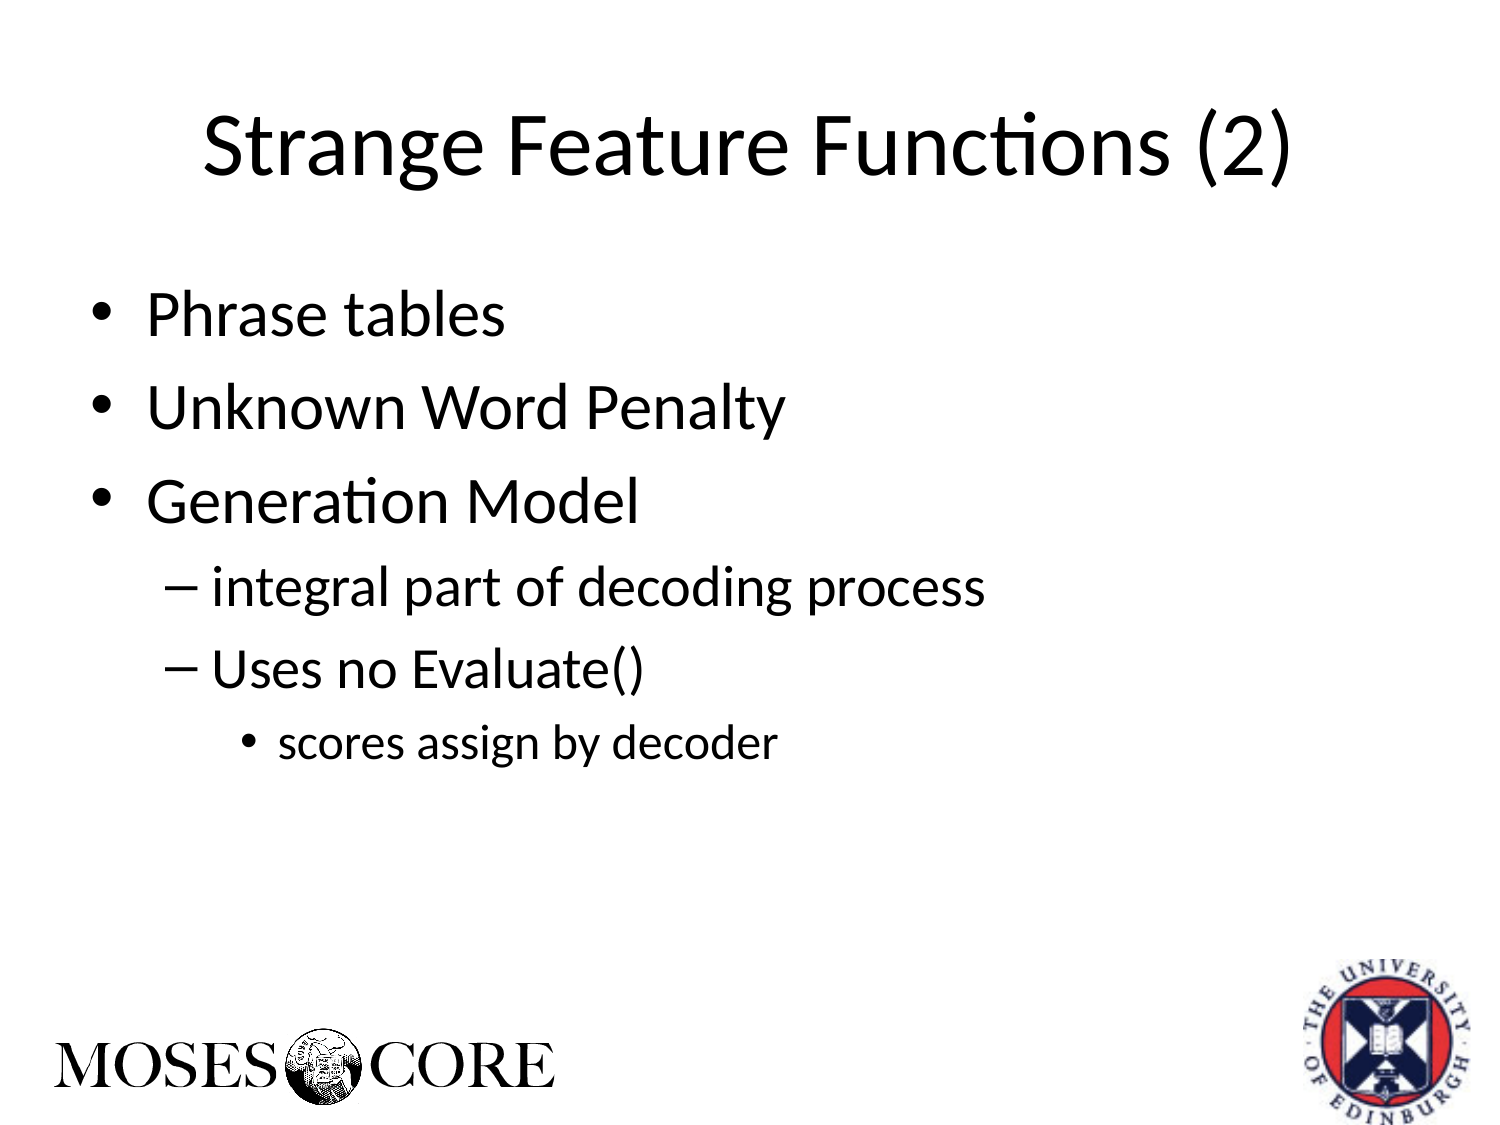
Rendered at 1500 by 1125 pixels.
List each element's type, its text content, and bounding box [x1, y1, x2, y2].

list Phrase tables Unknown Word Penalty Generation Model integral part of decoding process Uses no Evaluate() scores assign by decoder [75, 262, 1425, 1005]
picture [1303, 959, 1475, 1125]
title Strange Feature Functions (2) [75, 45, 1425, 233]
picture [53, 1025, 555, 1108]
